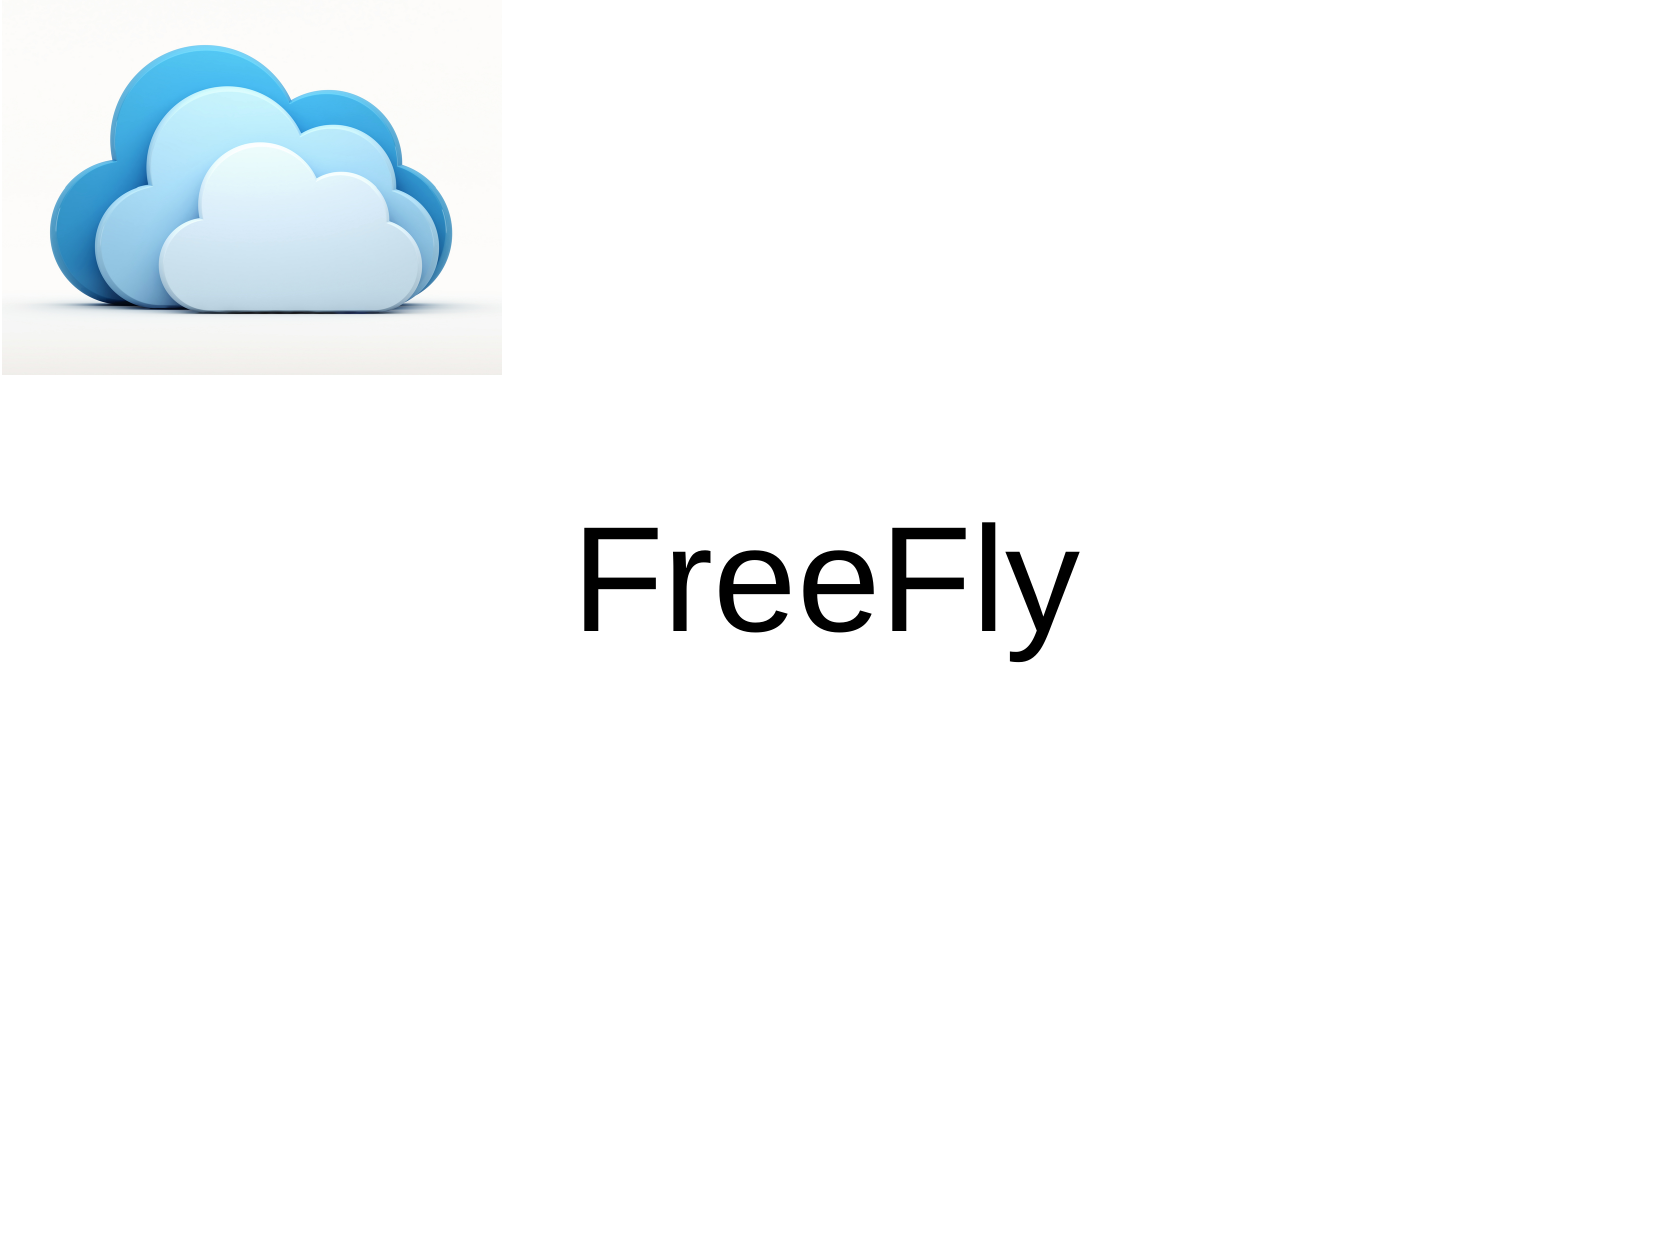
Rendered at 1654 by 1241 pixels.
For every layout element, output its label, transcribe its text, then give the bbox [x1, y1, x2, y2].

subtitle FreeFly [82, 49, 1571, 1109]
picture [2, 0, 502, 375]
